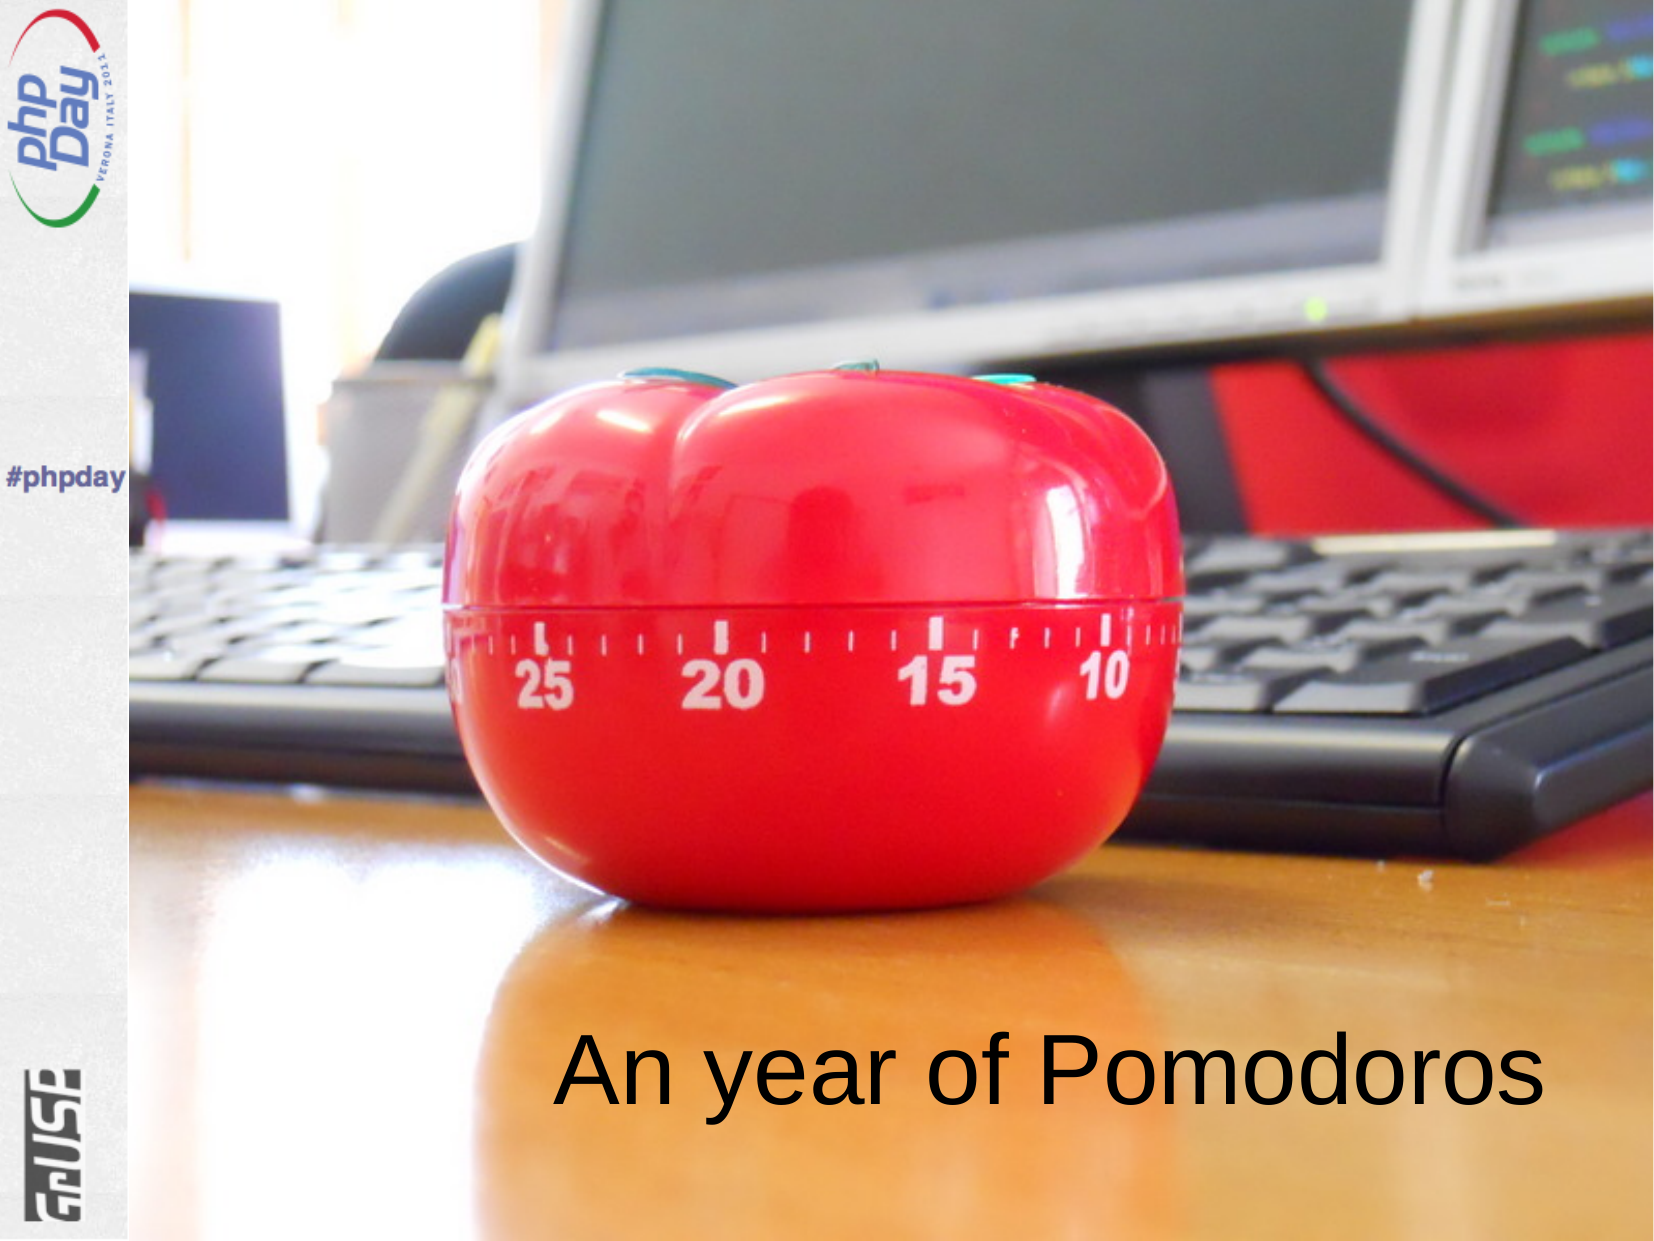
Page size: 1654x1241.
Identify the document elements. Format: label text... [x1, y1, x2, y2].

picture [0, 0, 1654, 1241]
subtitle An year of Pomodoros [306, 726, 1654, 1241]
